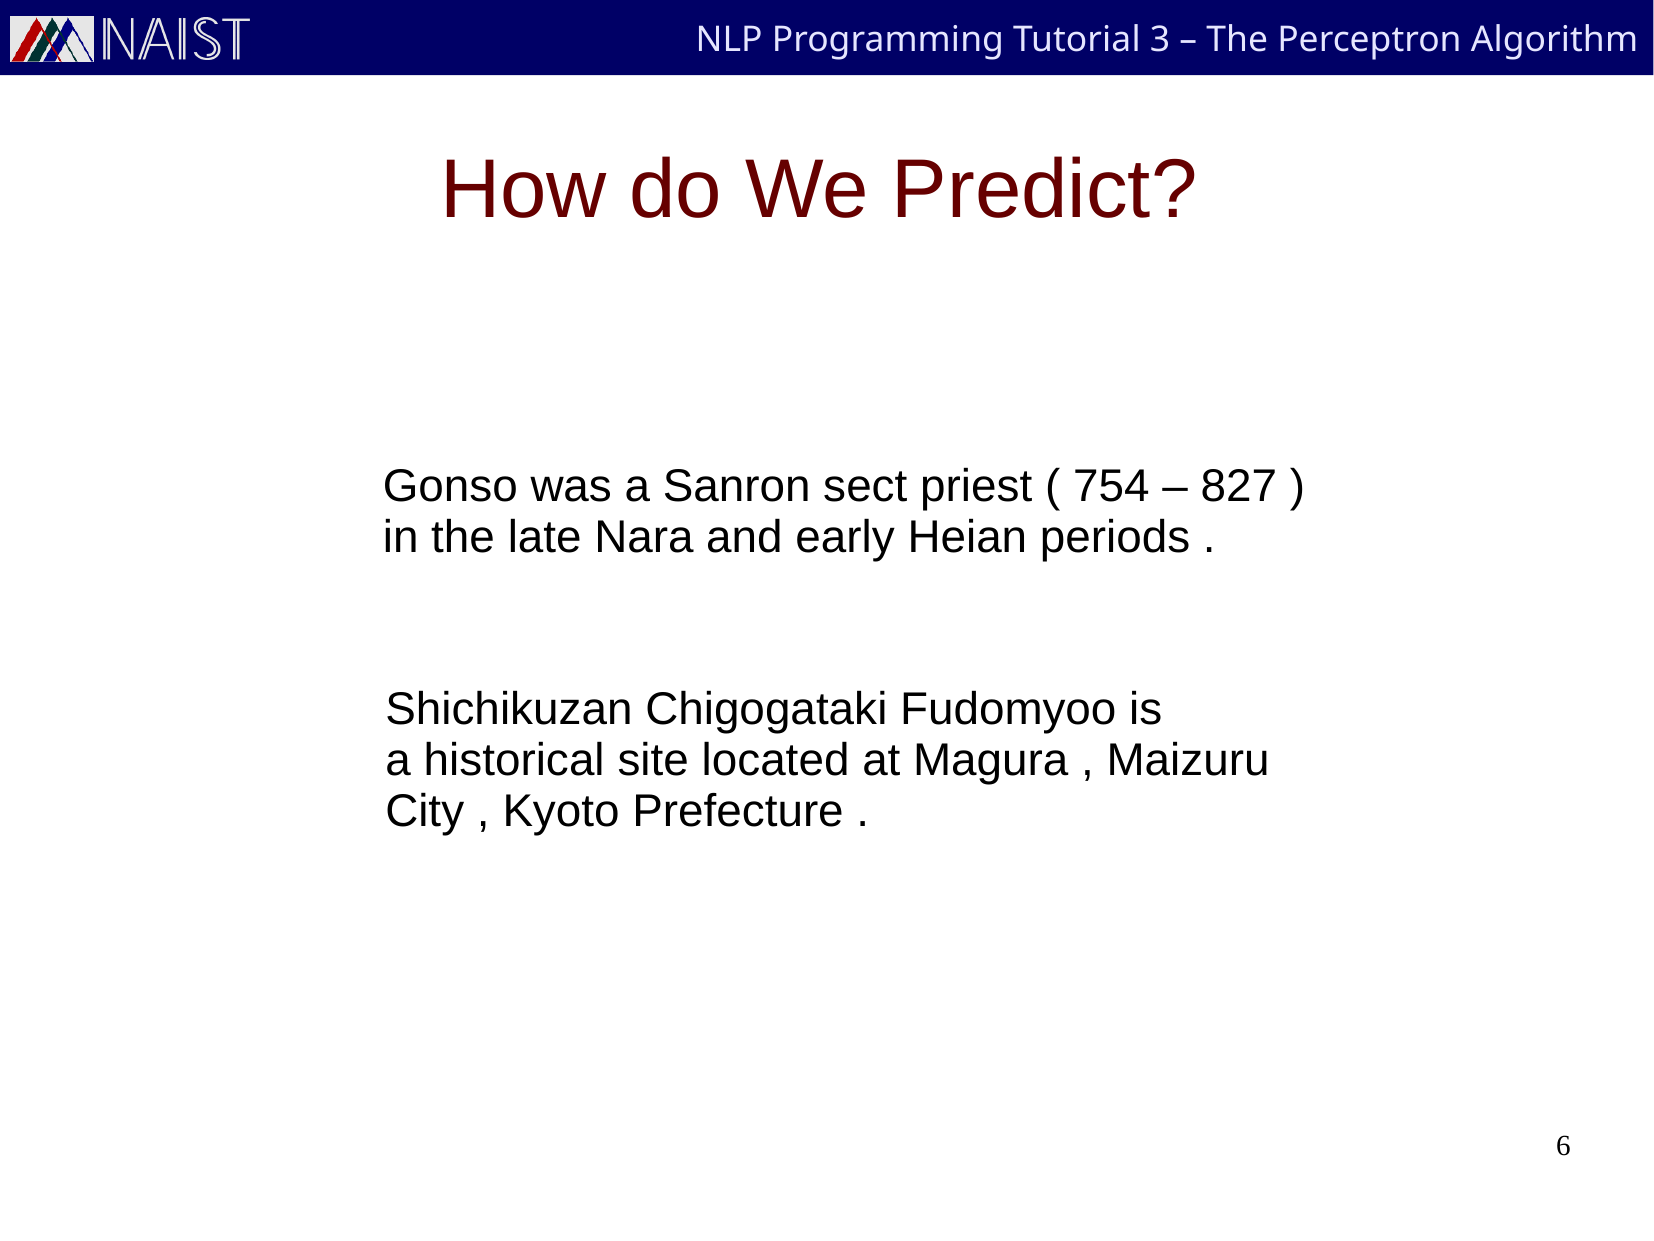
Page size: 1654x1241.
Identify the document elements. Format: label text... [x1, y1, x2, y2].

picture [10, 16, 94, 62]
text_box Shichikuzan Chigogataki Fudomyoo is a historical site located at Magura , Maizuru City , Kyoto Prefecture . [370, 675, 1285, 844]
title How do We Predict? [75, 92, 1564, 285]
text_box Gonso was a Sanron sect priest ( 754 – 827 ) in the late Nara and early Heian periods . [368, 452, 1321, 570]
picture [102, 17, 251, 60]
